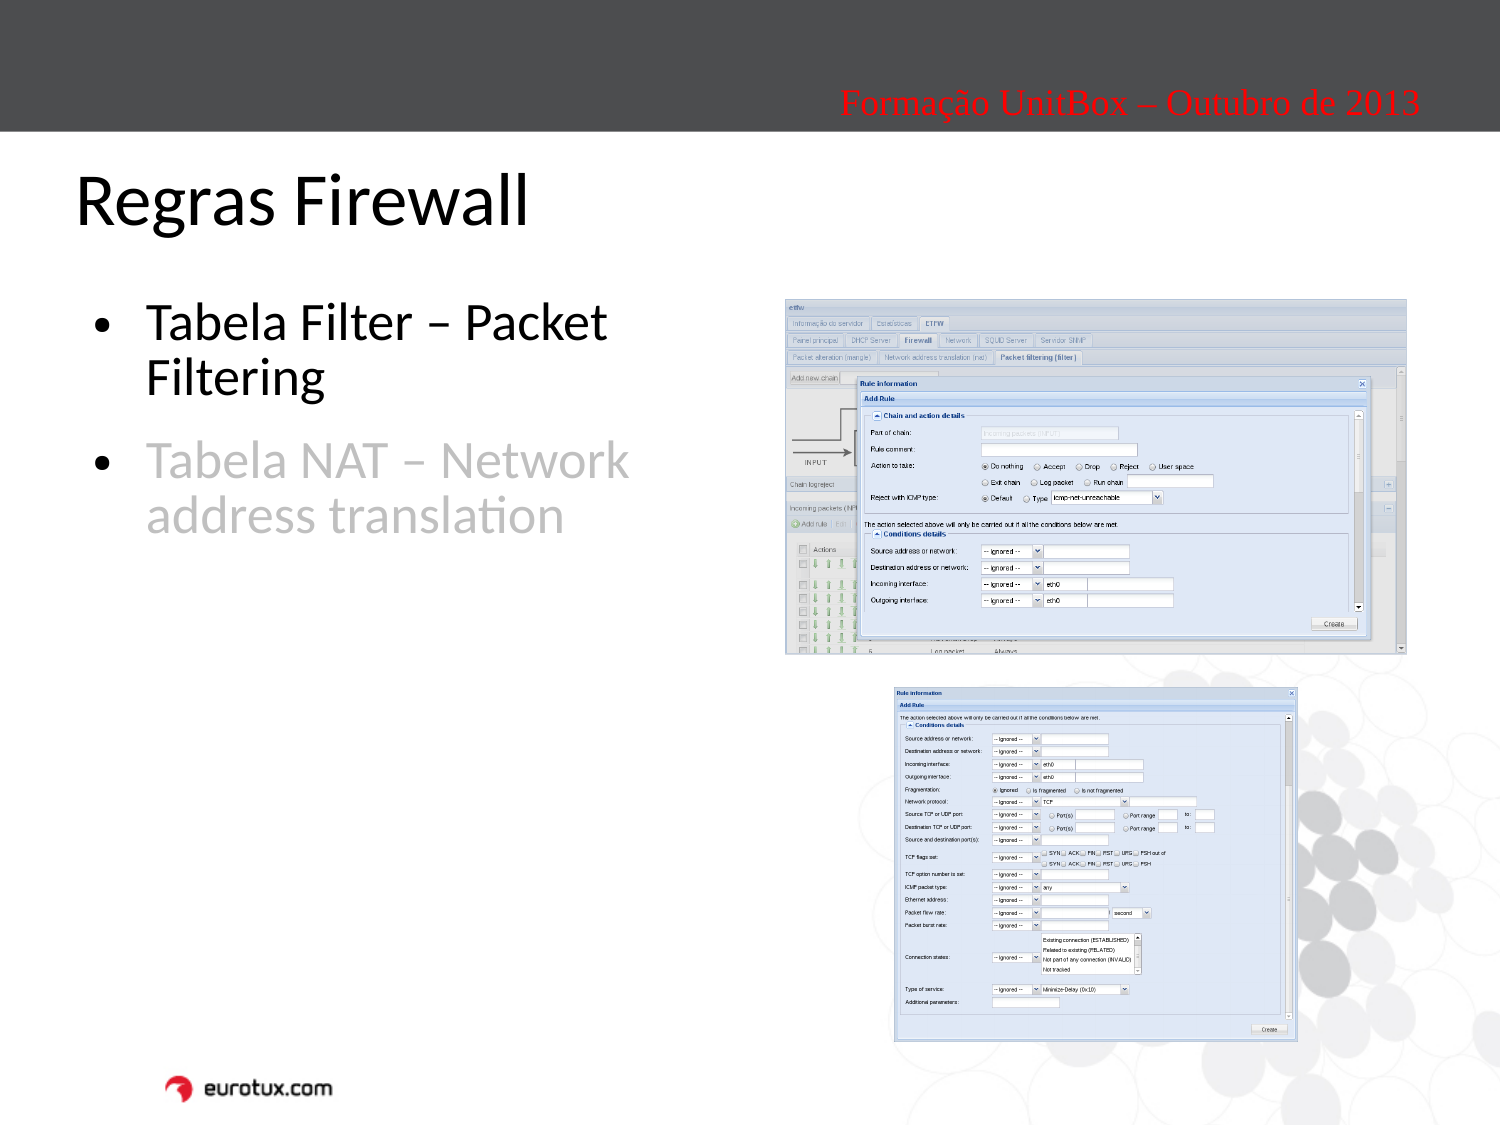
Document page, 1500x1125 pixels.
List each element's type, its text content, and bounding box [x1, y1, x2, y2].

picture [0, 0, 1500, 1125]
title Regras Firewall [75, 112, 1425, 301]
list Tabela Filter – Packet Filtering Tabela NAT – Network address translation [75, 299, 734, 1043]
